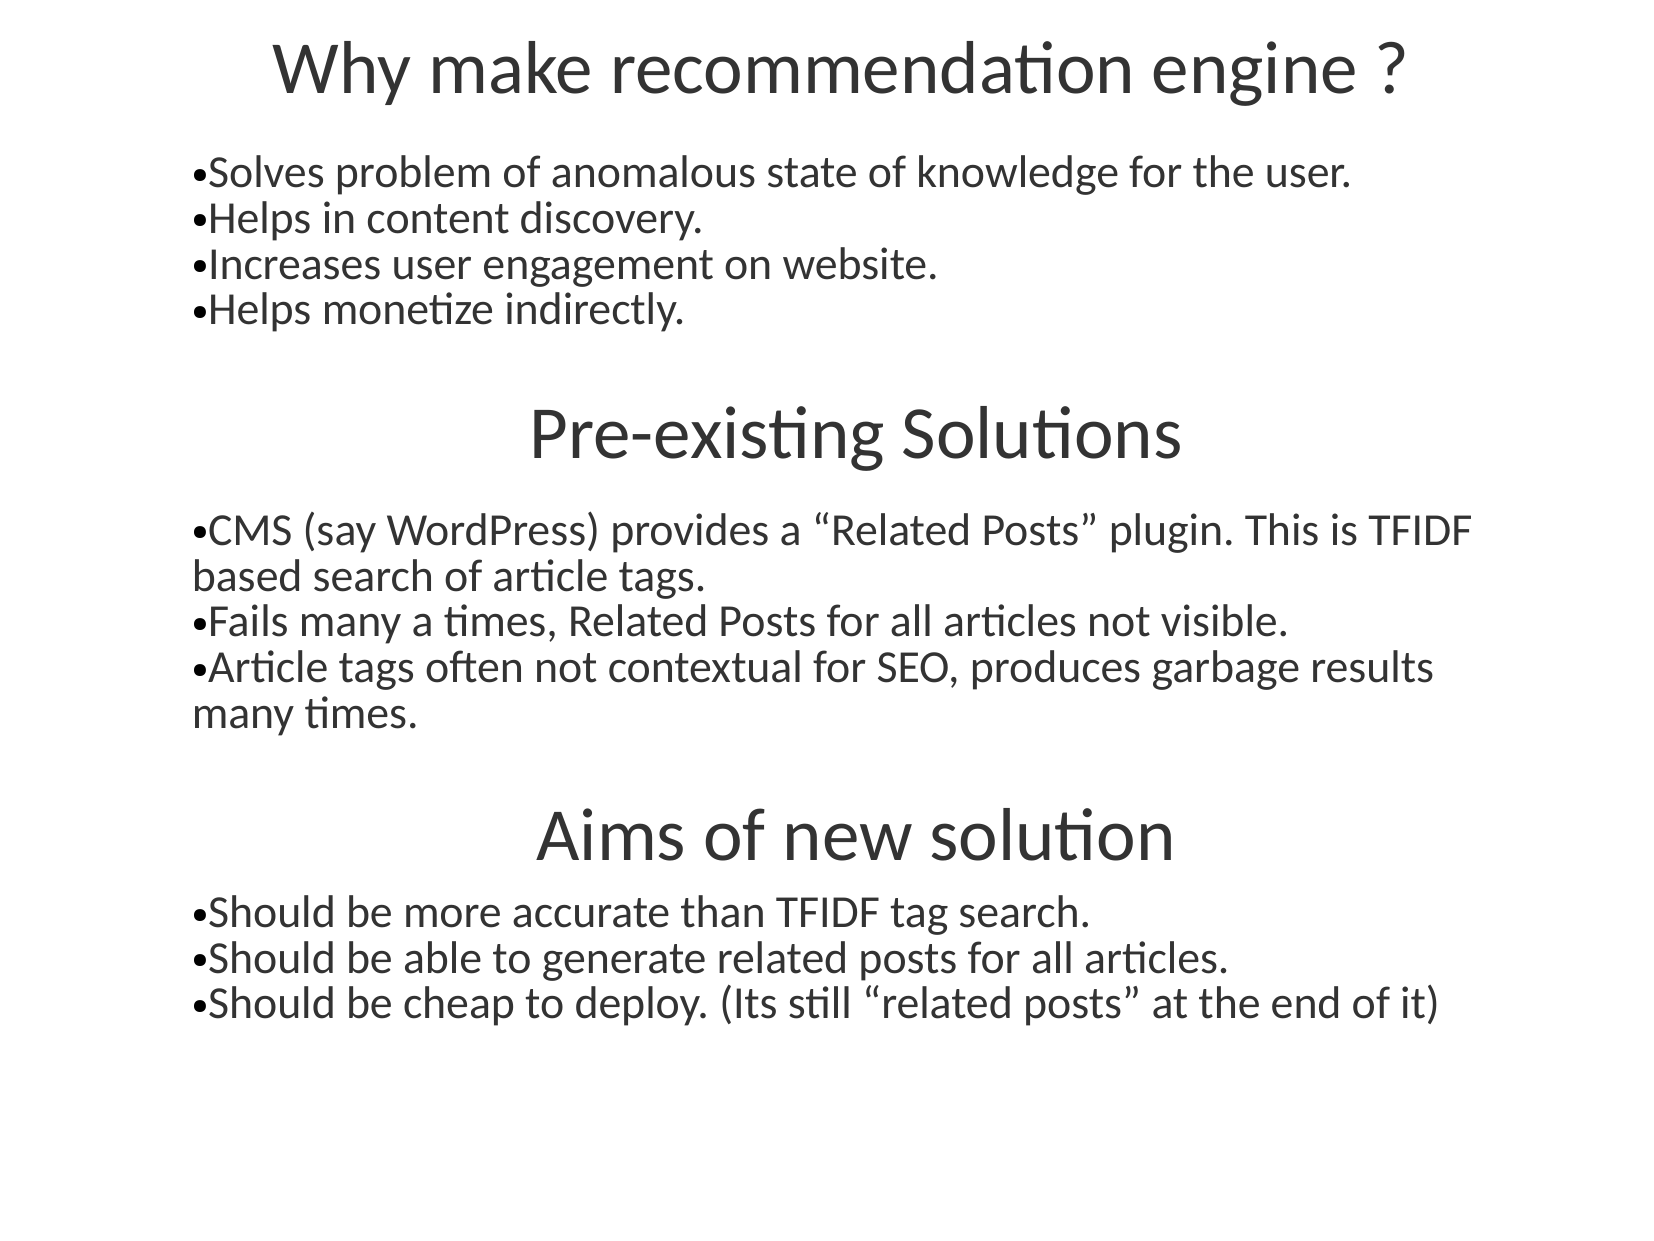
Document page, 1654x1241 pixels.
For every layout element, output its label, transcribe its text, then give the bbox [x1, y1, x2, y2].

text_box CMS (say WordPress) provides a “Related Posts” plugin. This is TFIDF based search of article tags. Fails many a times, Related Posts for all articles not visible. Article tags often not contextual for SEO, produces garbage results many times. [177, 503, 1536, 798]
text_box Aims of new solution [501, 797, 1211, 885]
text_box Solves problem of anomalous state of knowledge for the user. Helps in content discovery. Increases user engagement on website. Helps monetize indirectly. [177, 146, 1565, 384]
text_box Should be more accurate than TFIDF tag search. Should be able to generate related posts for all articles. Should be cheap to deploy. (Its still “related posts” at the end of it) [177, 885, 1565, 1068]
text_box Pre-existing Solutions [236, 395, 1477, 502]
text_box Why make recommendation engine ? [88, 29, 1595, 137]
